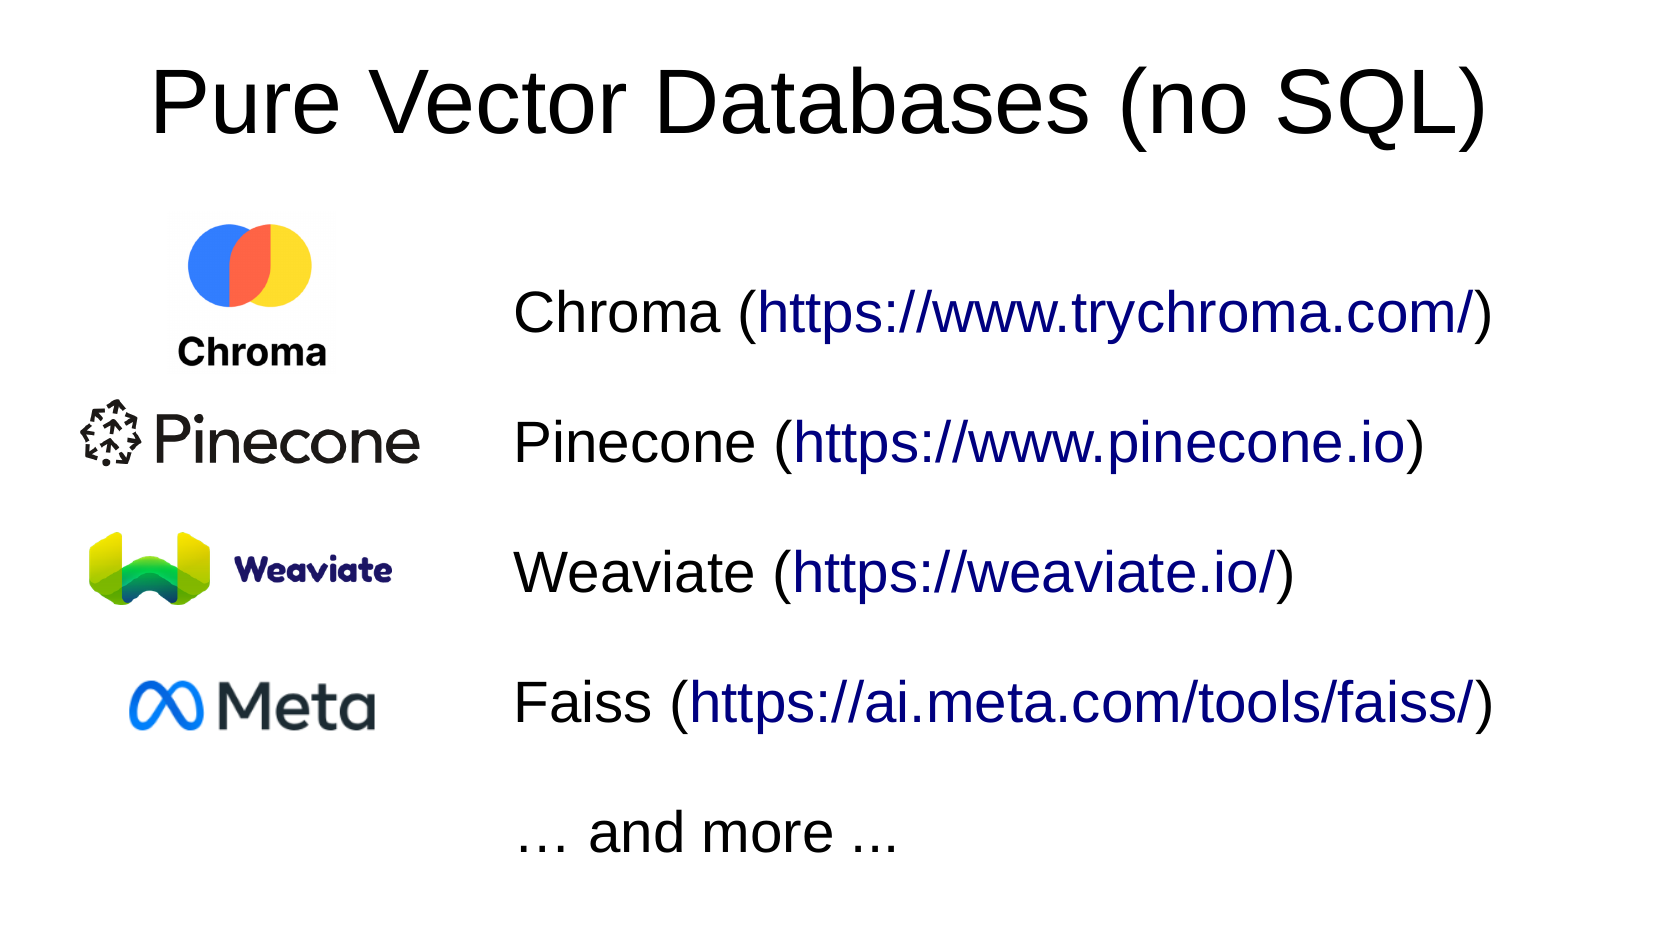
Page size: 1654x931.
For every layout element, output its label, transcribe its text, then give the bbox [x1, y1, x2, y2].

picture [167, 211, 336, 374]
picture [61, 382, 451, 496]
title Pure Vector Databases (no SQL) [76, 23, 1565, 180]
picture [62, 514, 440, 625]
picture [91, 641, 418, 769]
text_box Chroma (https://www.trychroma.com/) Pinecone (https://www.pinecone.io) Weaviate (https://weaviate.io/) Faiss (https://ai.meta.com/tools/faiss/) … and more ... [513, 214, 1581, 865]
